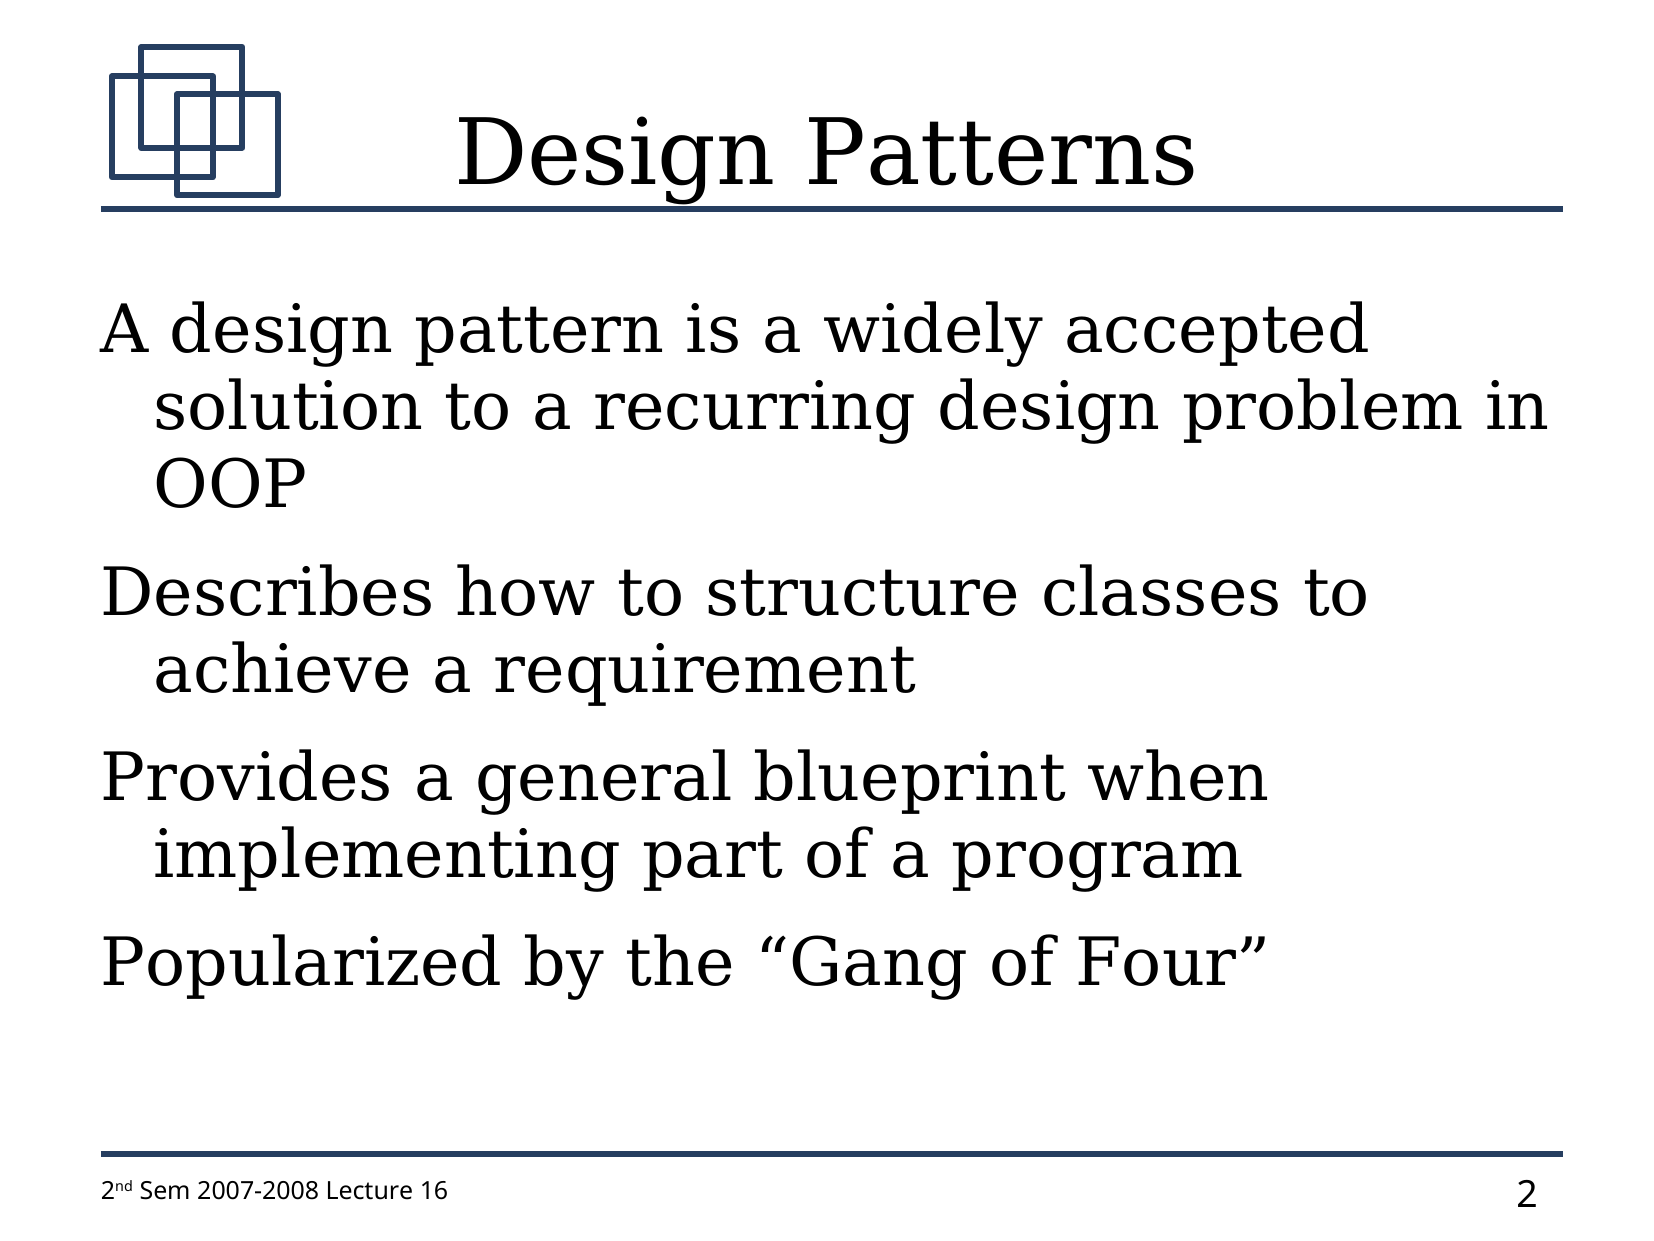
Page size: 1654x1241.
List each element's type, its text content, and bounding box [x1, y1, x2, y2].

title Design Patterns [82, 49, 1571, 257]
list A design pattern is a widely accepted solution to a recurring design problem in OOP Describes how to structure classes to achieve a requirement Provides a general blueprint when implementing part of a program Popularized by the “Gang of Four” [82, 290, 1571, 1109]
